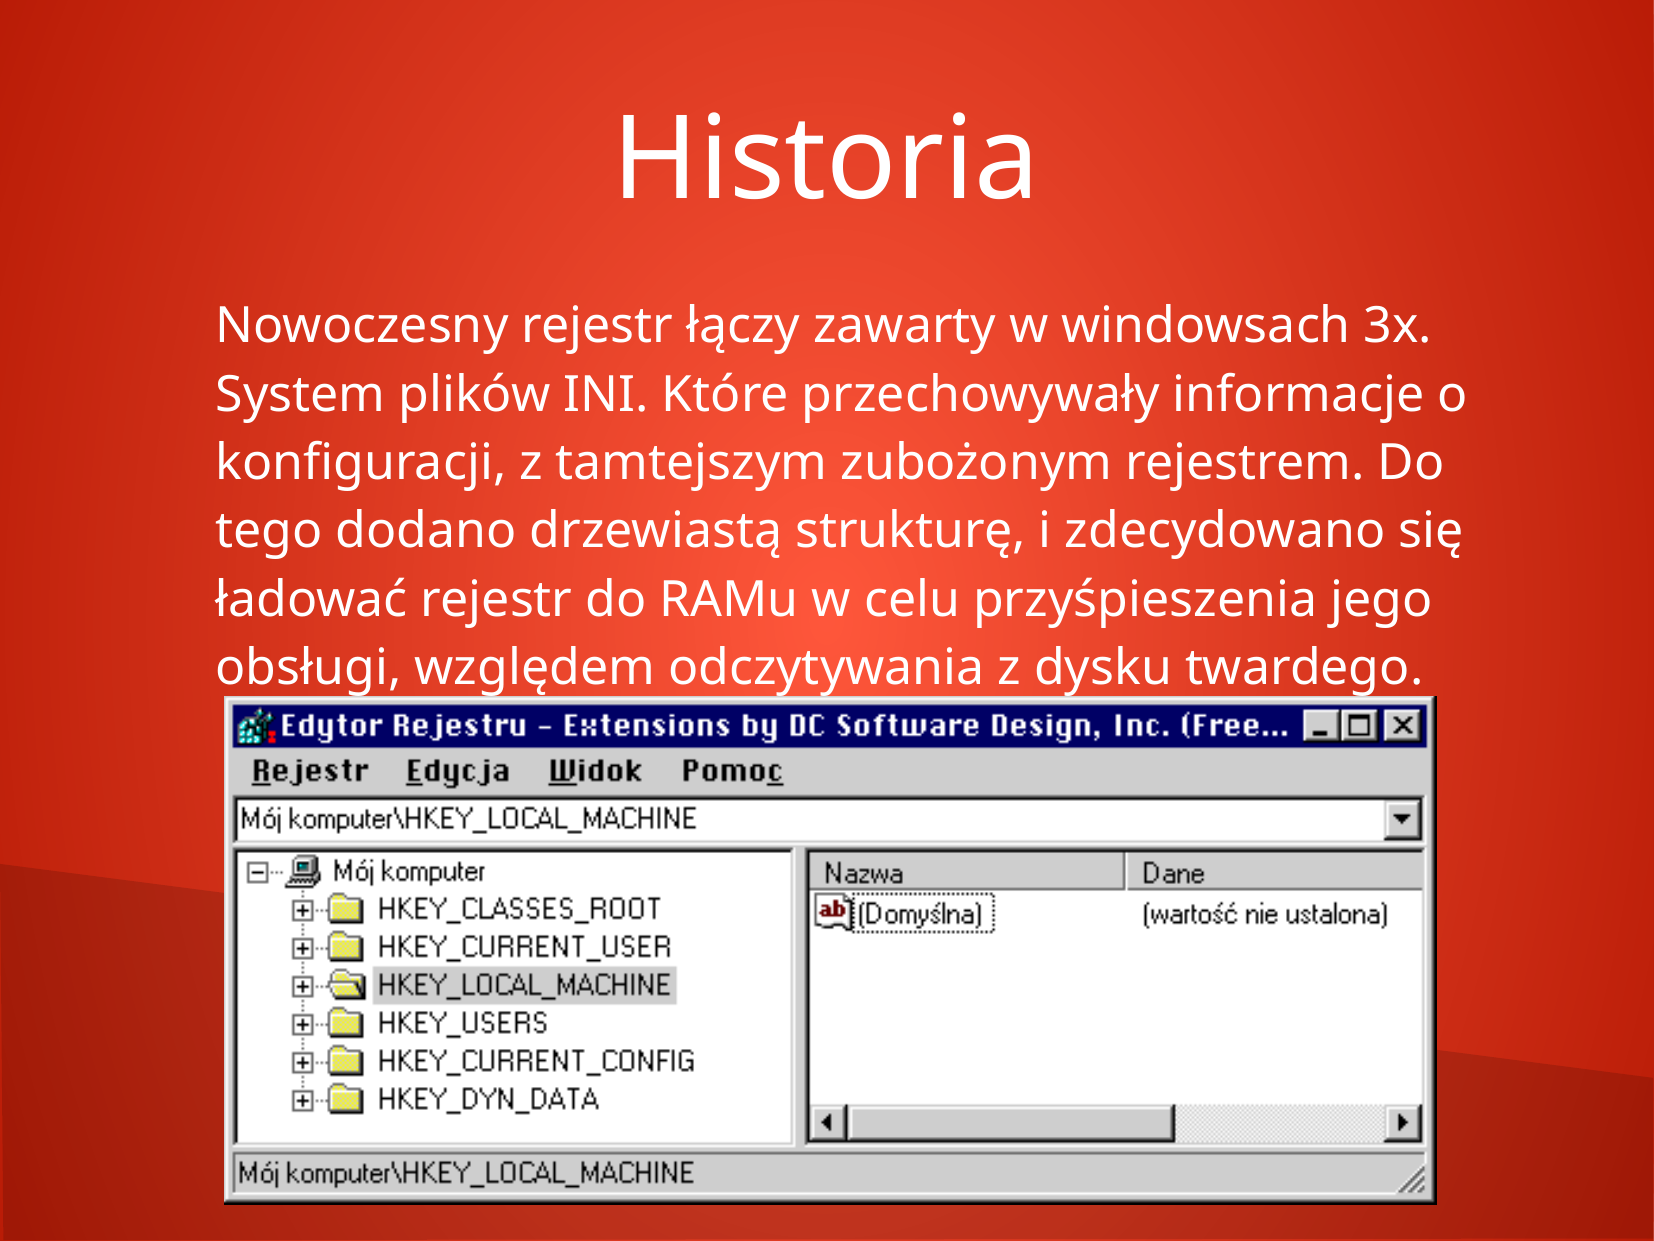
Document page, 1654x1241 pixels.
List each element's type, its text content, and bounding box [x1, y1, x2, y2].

text_box Nowoczesny rejestr łączy zawarty w windowsach 3x. System plików INI. Które przechowywały informacje o konfiguracji, z tamtejszym zubożonym rejestrem. Do tego dodano drzewiastą strukturę, i zdecydowano się ładować rejestr do RAMu w celu przyśpieszenia jego obsługi, względem odczytywania z dysku twardego. [200, 281, 1536, 662]
picture [224, 696, 1437, 1205]
title Historia [82, 49, 1571, 257]
